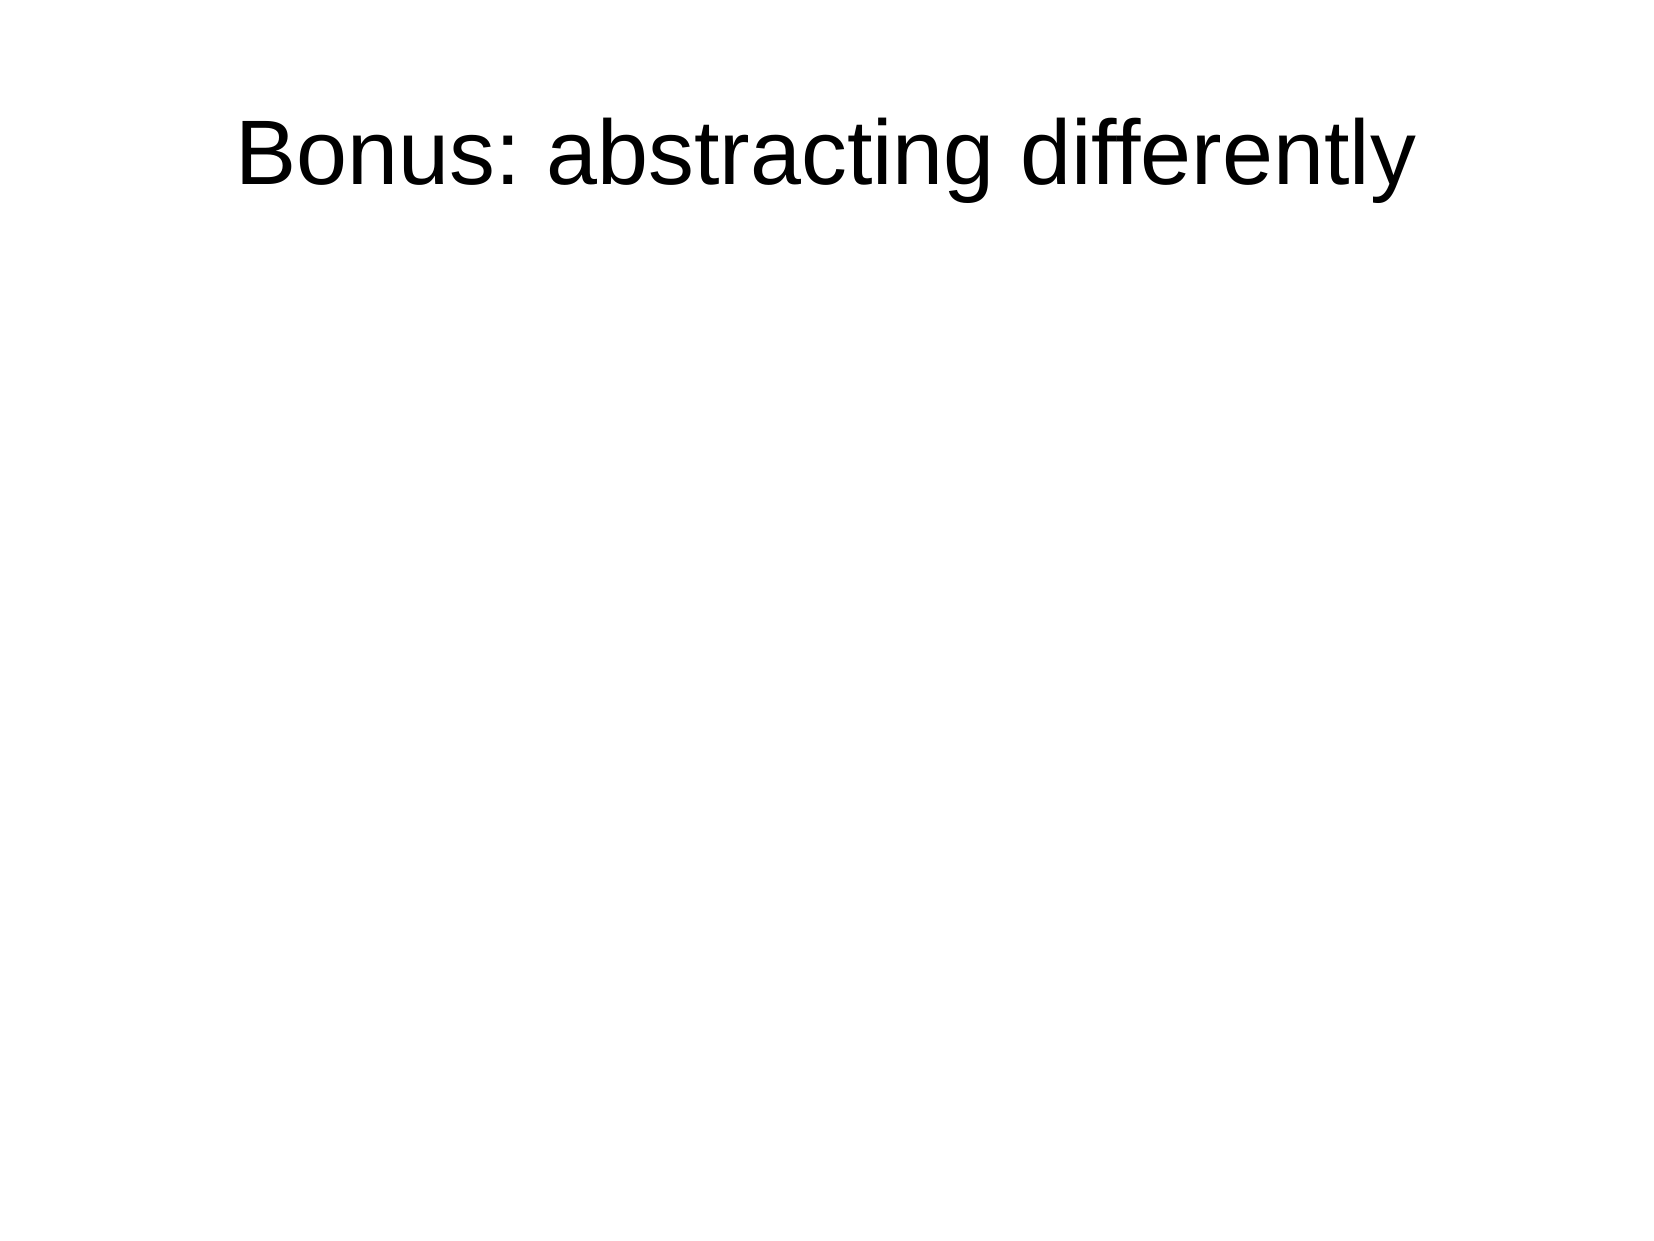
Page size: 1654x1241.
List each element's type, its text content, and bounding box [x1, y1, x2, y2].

title Bonus: abstracting differently [82, 49, 1571, 257]
